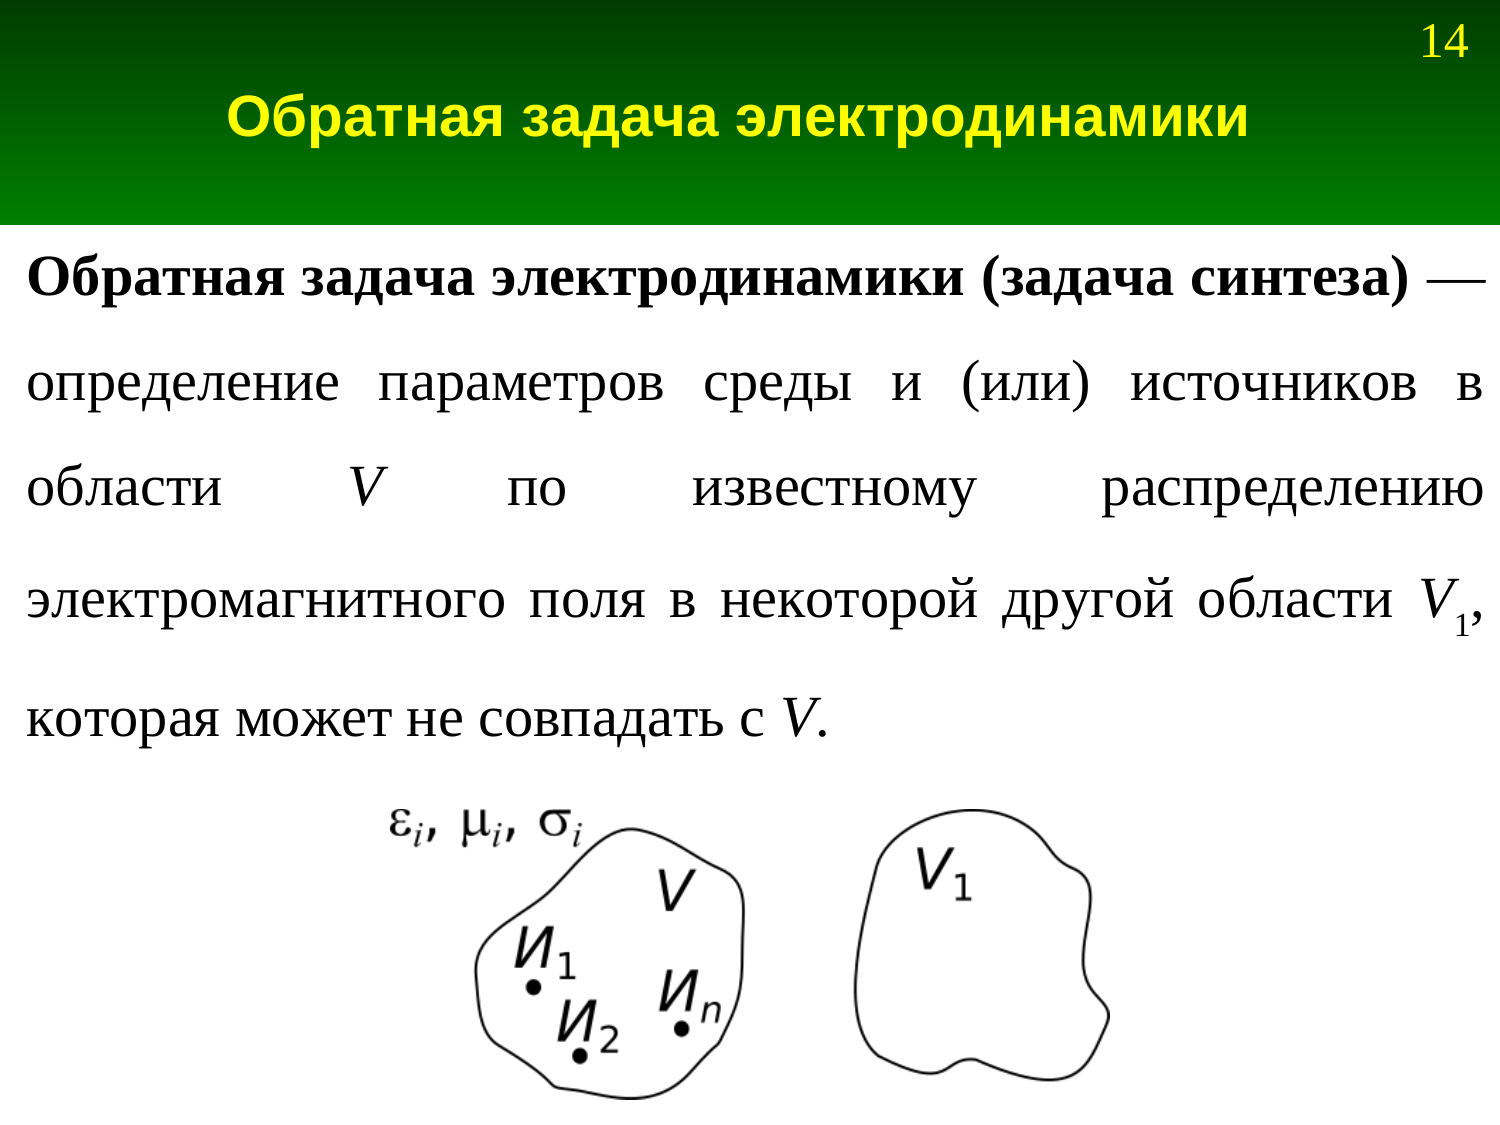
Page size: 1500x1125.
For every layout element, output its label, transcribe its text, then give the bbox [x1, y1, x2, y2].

title Обратная задача электродинамики [88, 18, 1389, 194]
picture [390, 809, 1110, 1100]
text_box Обратная задача электродинамики (задача синтеза) — определение параметров среды и (или) источников в области V по известному распределению электромагнитного поля в некоторой другой области V1, которая может не совпадать с V. [11, 194, 1500, 757]
